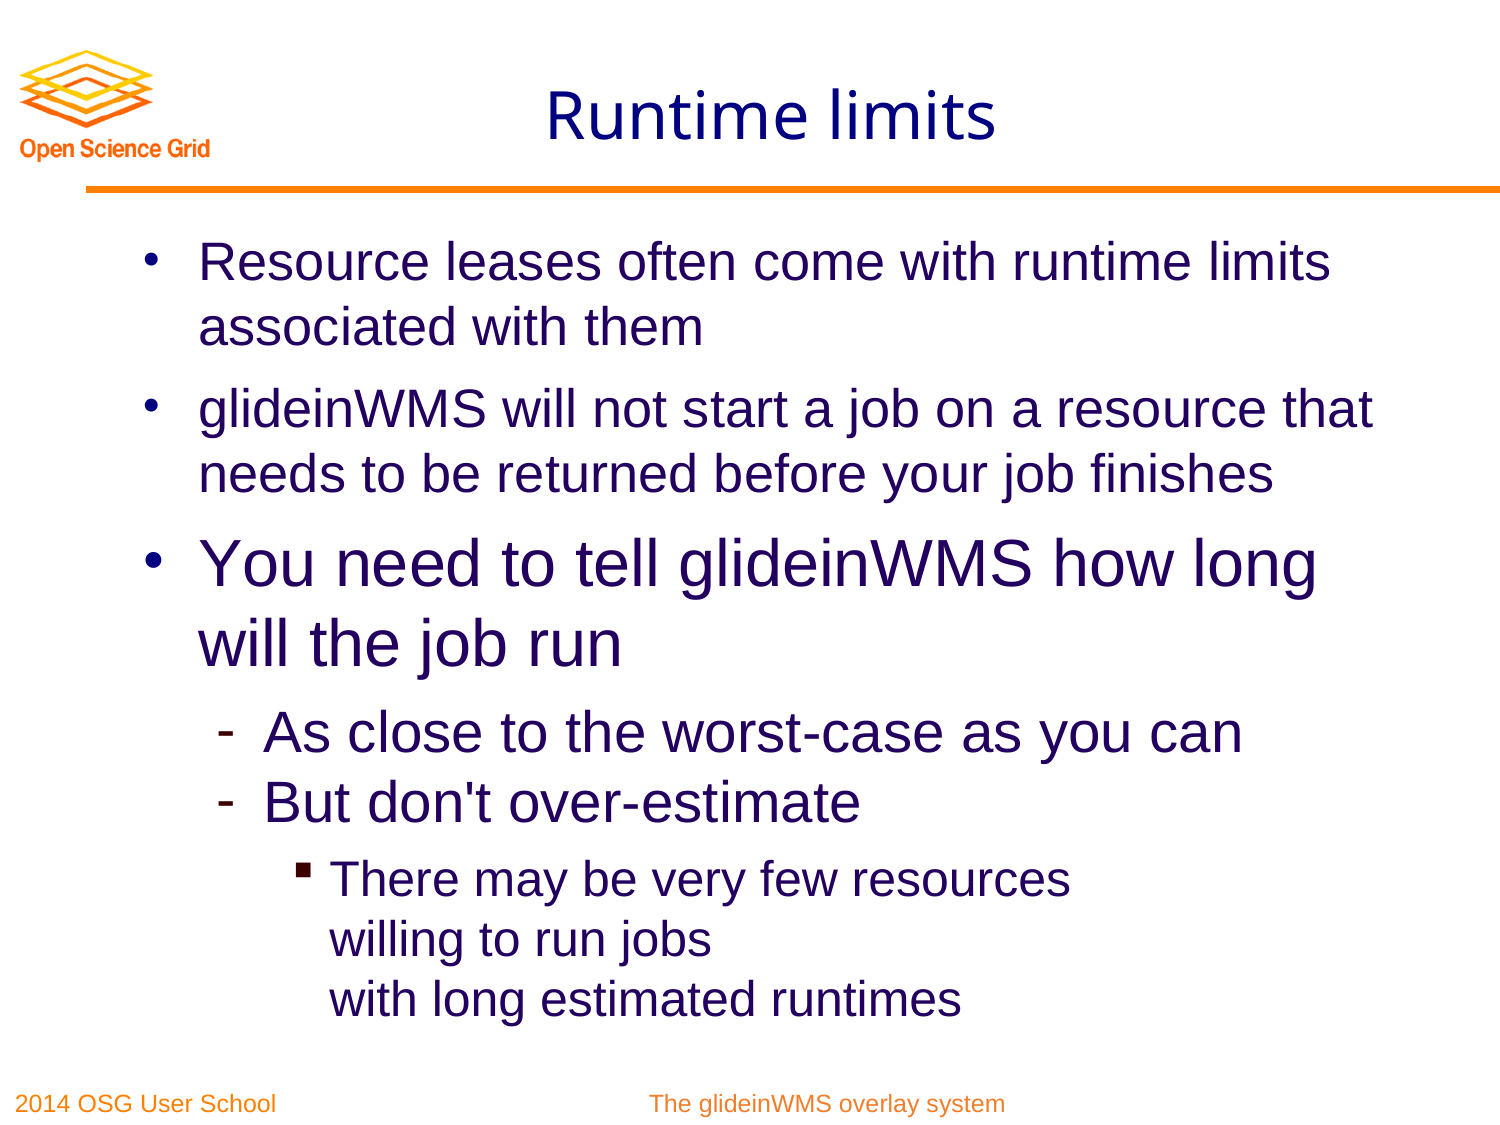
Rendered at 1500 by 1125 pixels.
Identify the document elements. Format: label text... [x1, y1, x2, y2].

picture [0, 27, 201, 179]
list Resource leases often come with runtime limits associated with them glideinWMS will not start a job on a resource that needs to be returned before your job finishes You need to tell glideinWMS how long will the job run As close to the worst-case as you can But don't over-estimate There may be very few resources willing to run jobs with long estimated runtimes [127, 218, 1403, 1043]
title Runtime limits [201, 18, 1342, 207]
